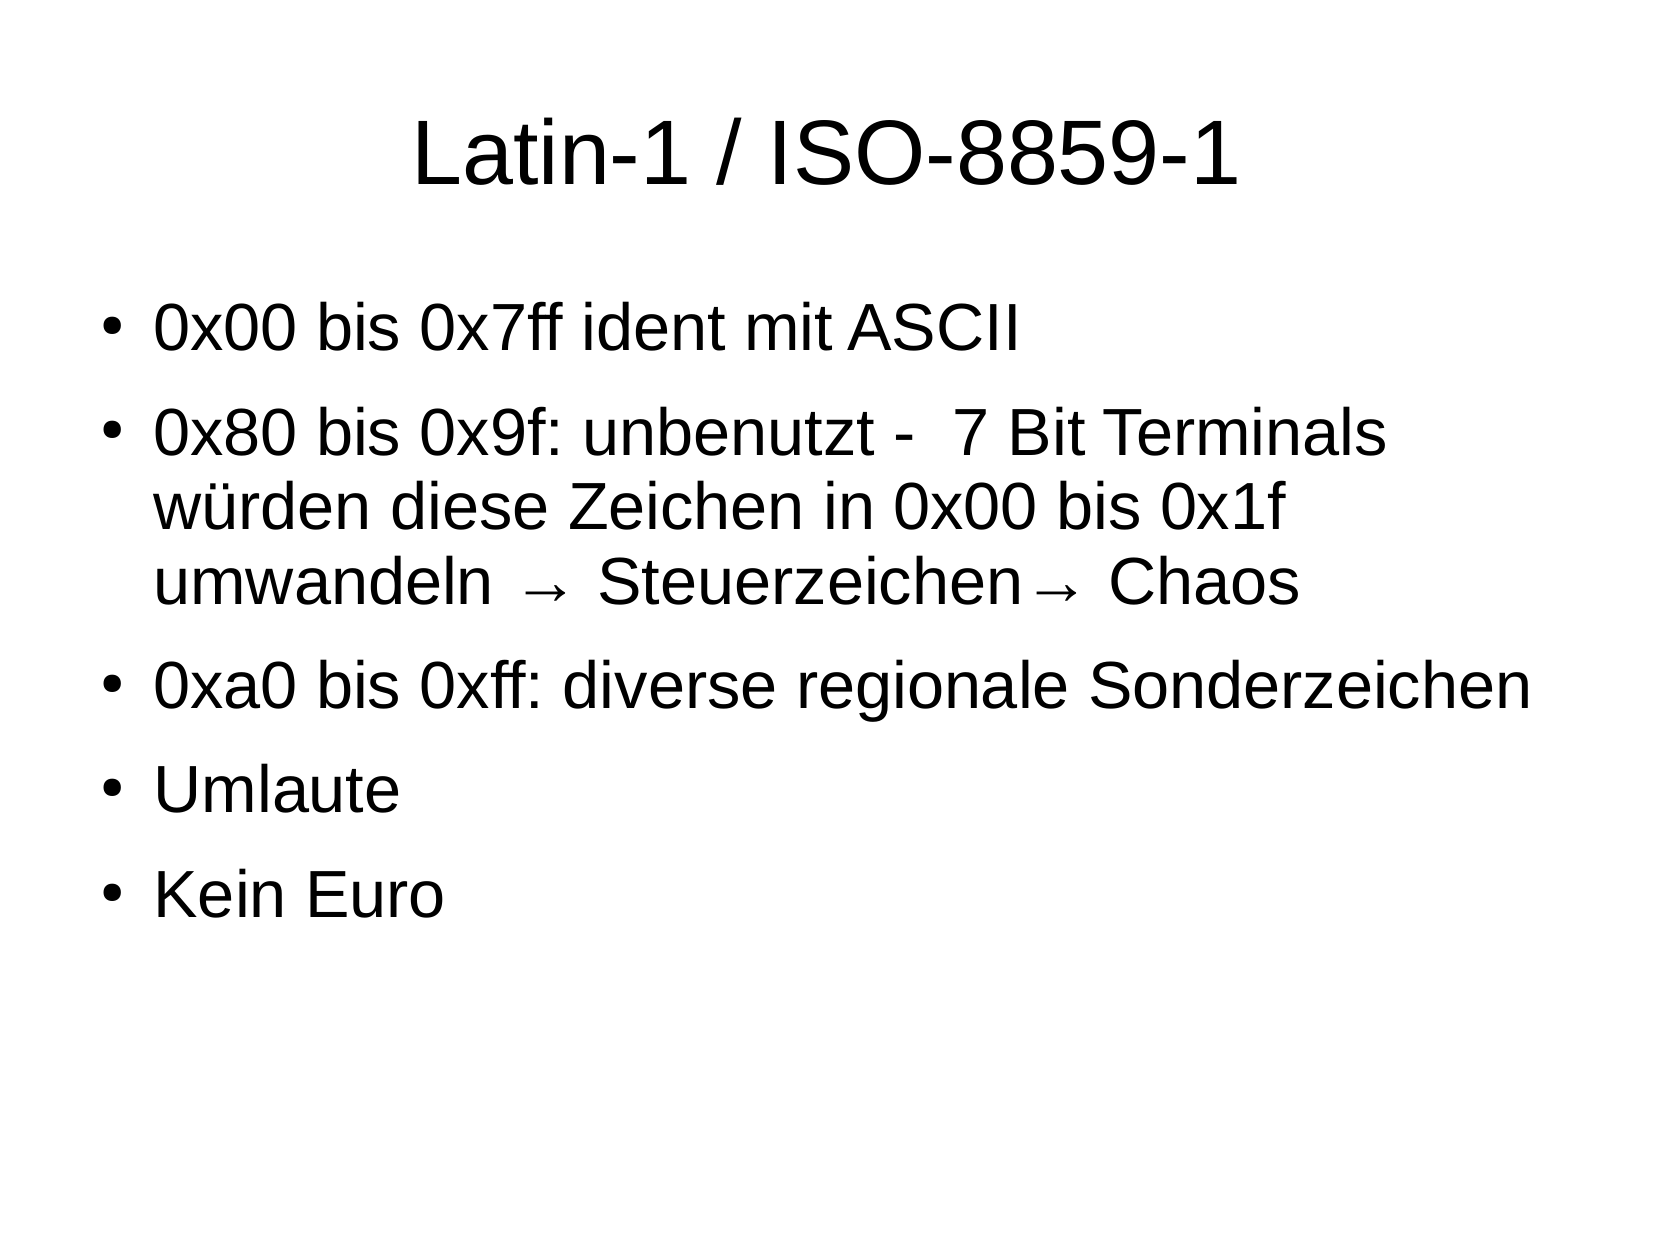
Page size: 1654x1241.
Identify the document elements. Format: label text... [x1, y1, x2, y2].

list 0x00 bis 0x7ff ident mit ASCII 0x80 bis 0x9f: unbenutzt - 7 Bit Terminals würden diese Zeichen in 0x00 bis 0x1f umwandeln → Steuerzeichen→ Chaos 0xa0 bis 0xff: diverse regionale Sonderzeichen Umlaute Kein Euro [82, 290, 1571, 1010]
title Latin-1 / ISO-8859-1 [82, 49, 1571, 257]
